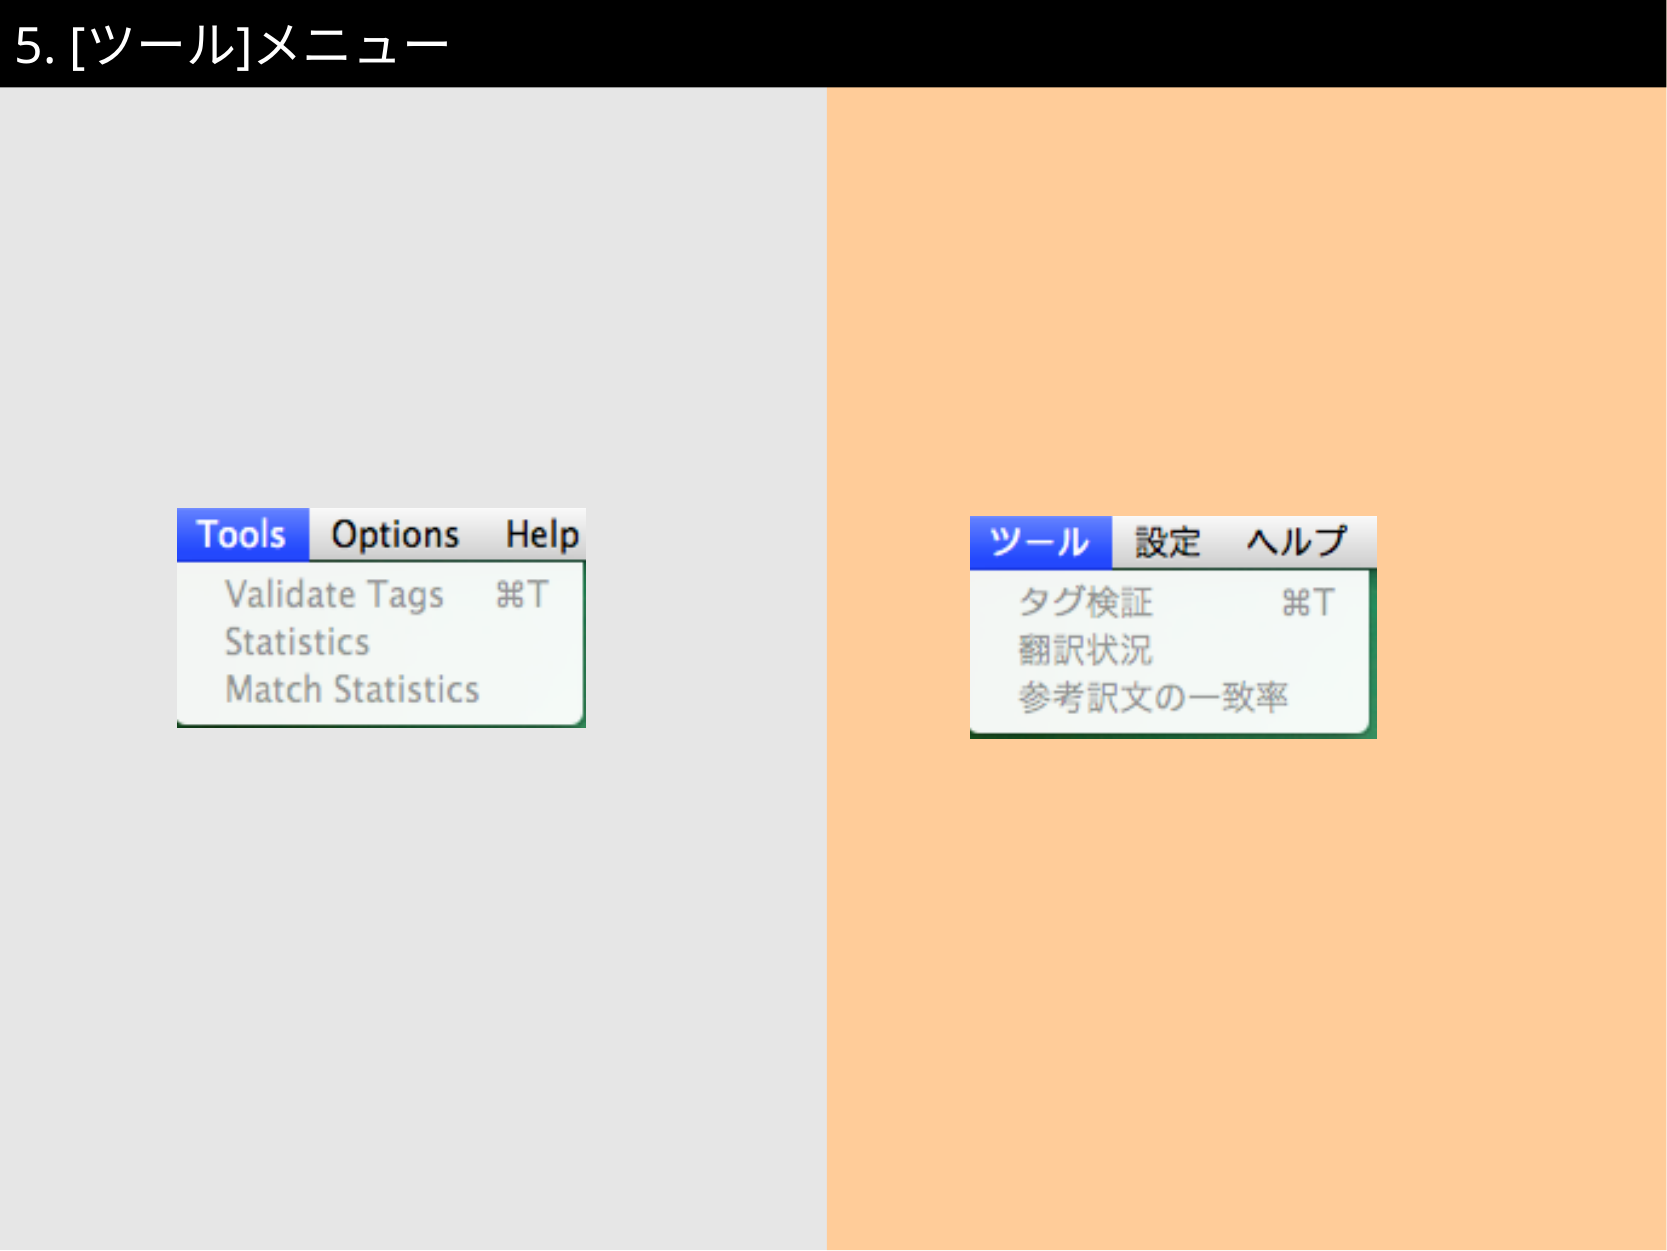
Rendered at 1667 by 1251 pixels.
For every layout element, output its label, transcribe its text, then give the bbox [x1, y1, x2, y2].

title 5. [ツール]メニュー [0, 0, 1667, 88]
text_box [826, 88, 1667, 1251]
picture [177, 508, 586, 728]
picture [970, 516, 1377, 739]
